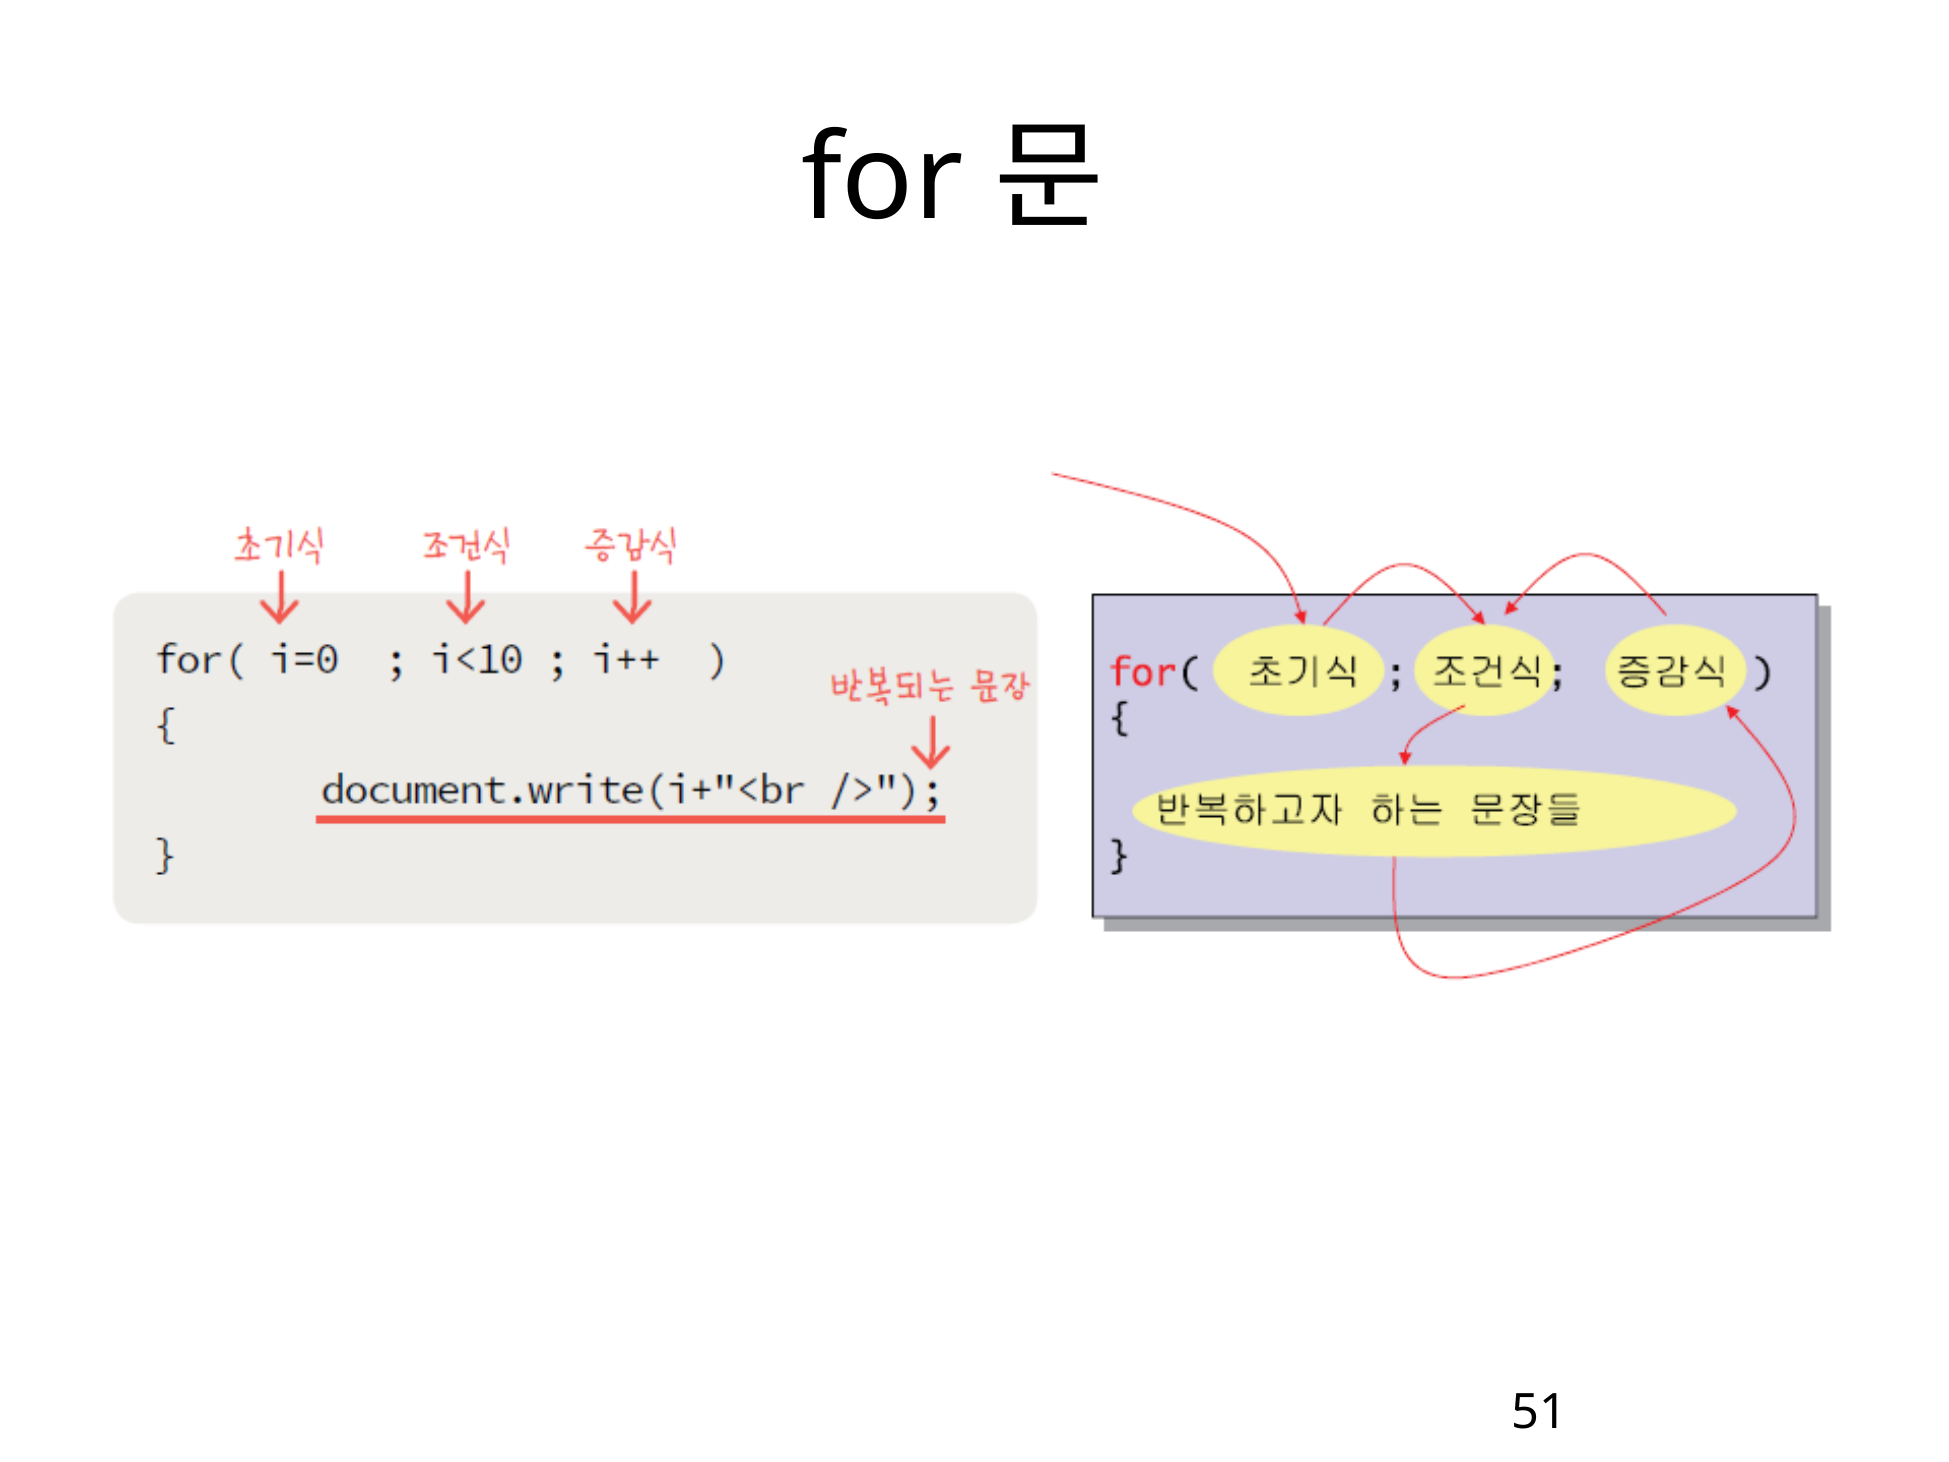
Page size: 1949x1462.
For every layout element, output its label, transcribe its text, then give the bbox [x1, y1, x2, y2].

picture [89, 470, 1860, 991]
slide_number <숫자> [1496, 1372, 1899, 1462]
title for 문 [156, 92, 1749, 255]
